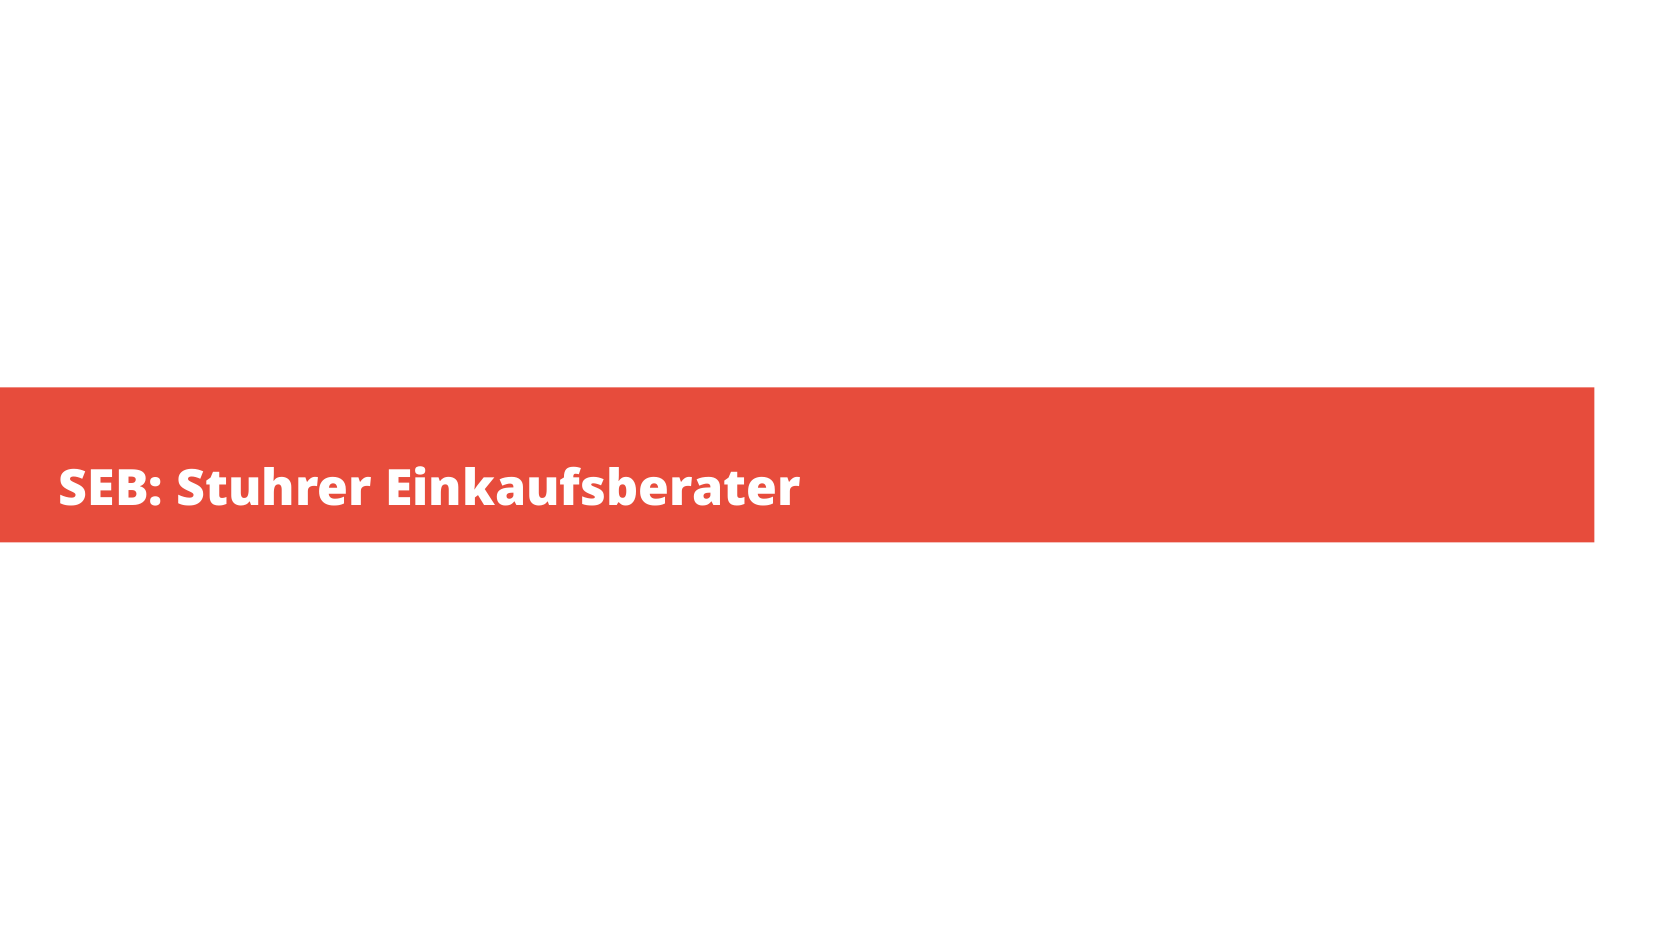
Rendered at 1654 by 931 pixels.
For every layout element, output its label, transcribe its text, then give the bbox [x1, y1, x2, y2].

title SEB: Stuhrer Einkaufsberater [59, 409, 1595, 521]
